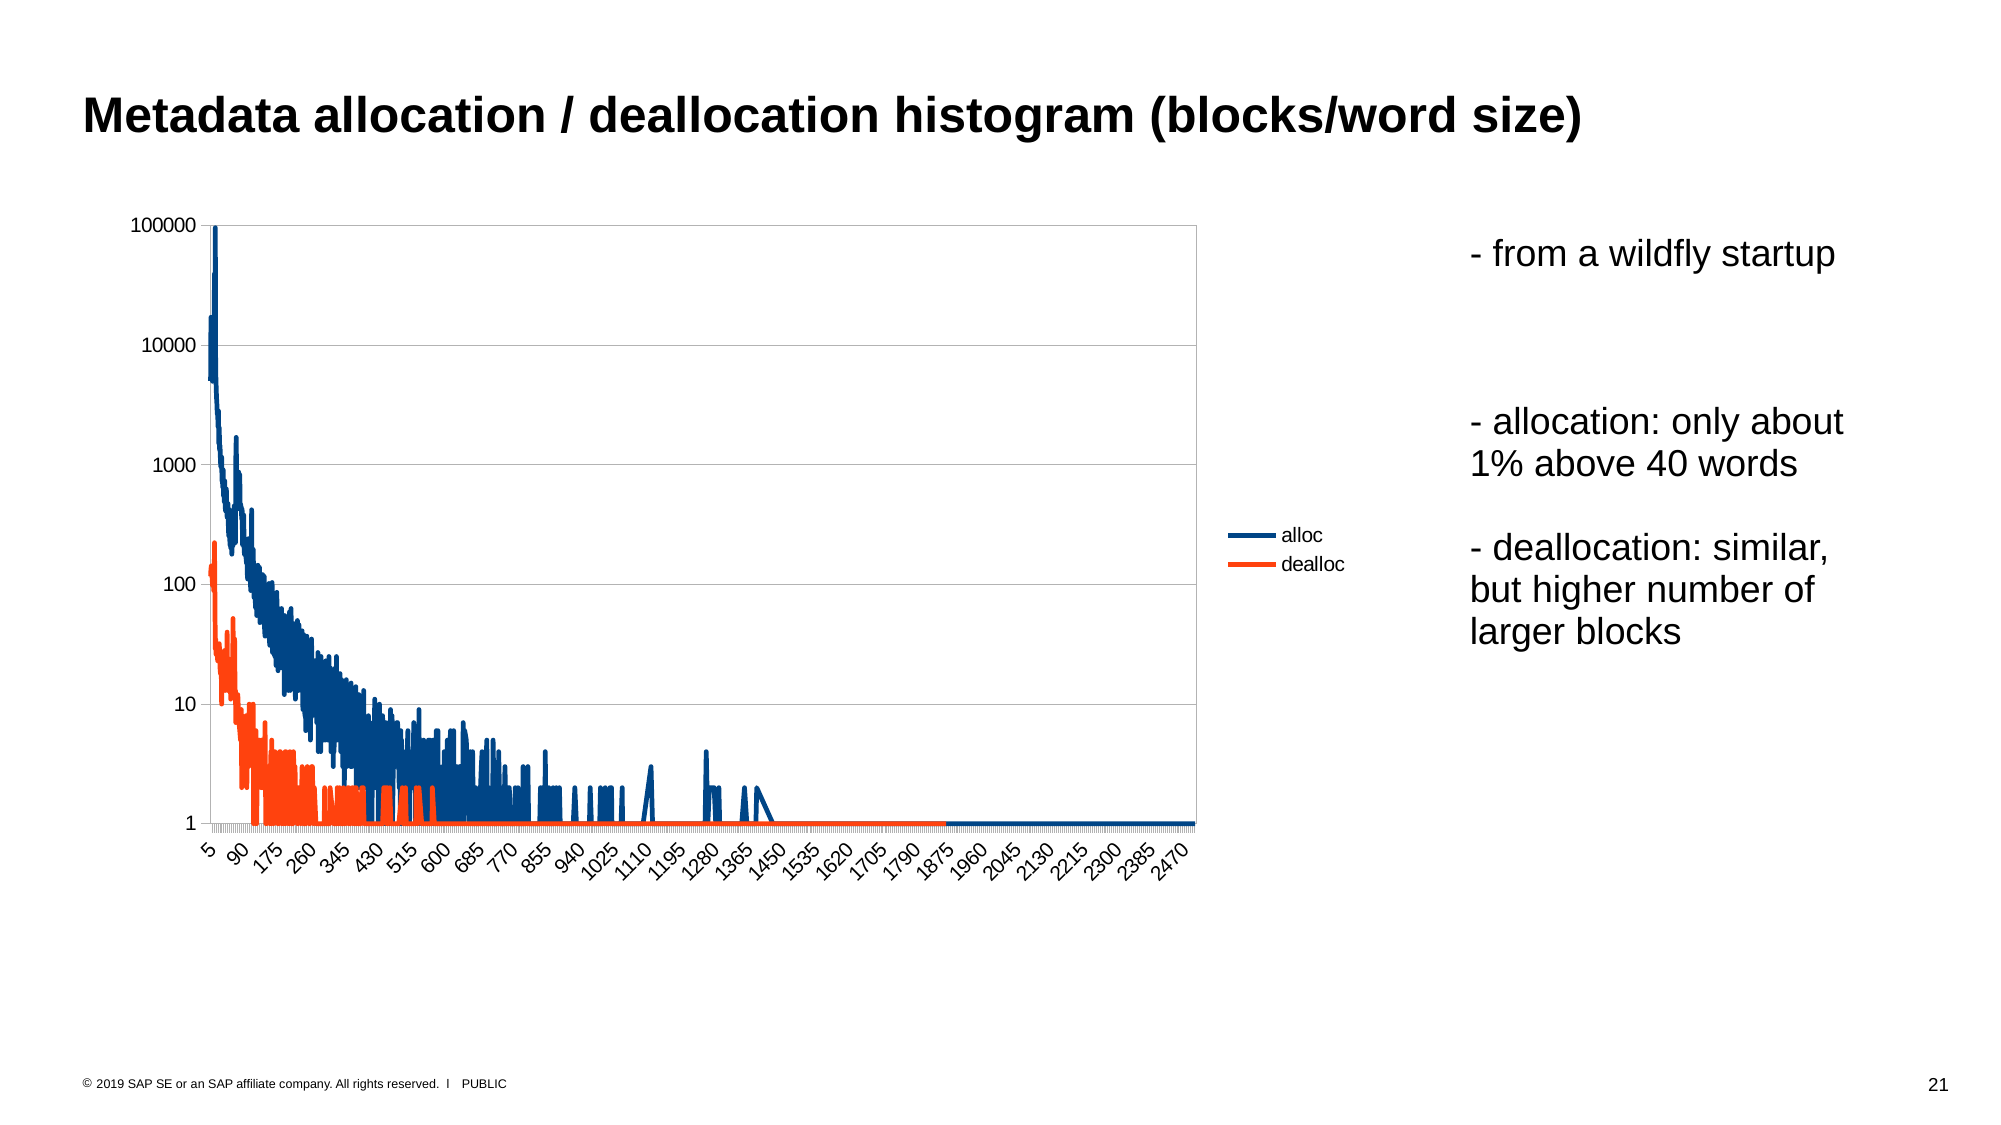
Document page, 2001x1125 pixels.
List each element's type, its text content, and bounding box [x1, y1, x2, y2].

title Metadata allocation / deallocation histogram (blocks/word size) [82, 82, 1918, 144]
chart [105, 200, 1366, 901]
text_box - from a wildfly startup - allocation: only about 1% above 40 words - deallocation: similar, but higher number of larger blocks [1455, 224, 1906, 786]
